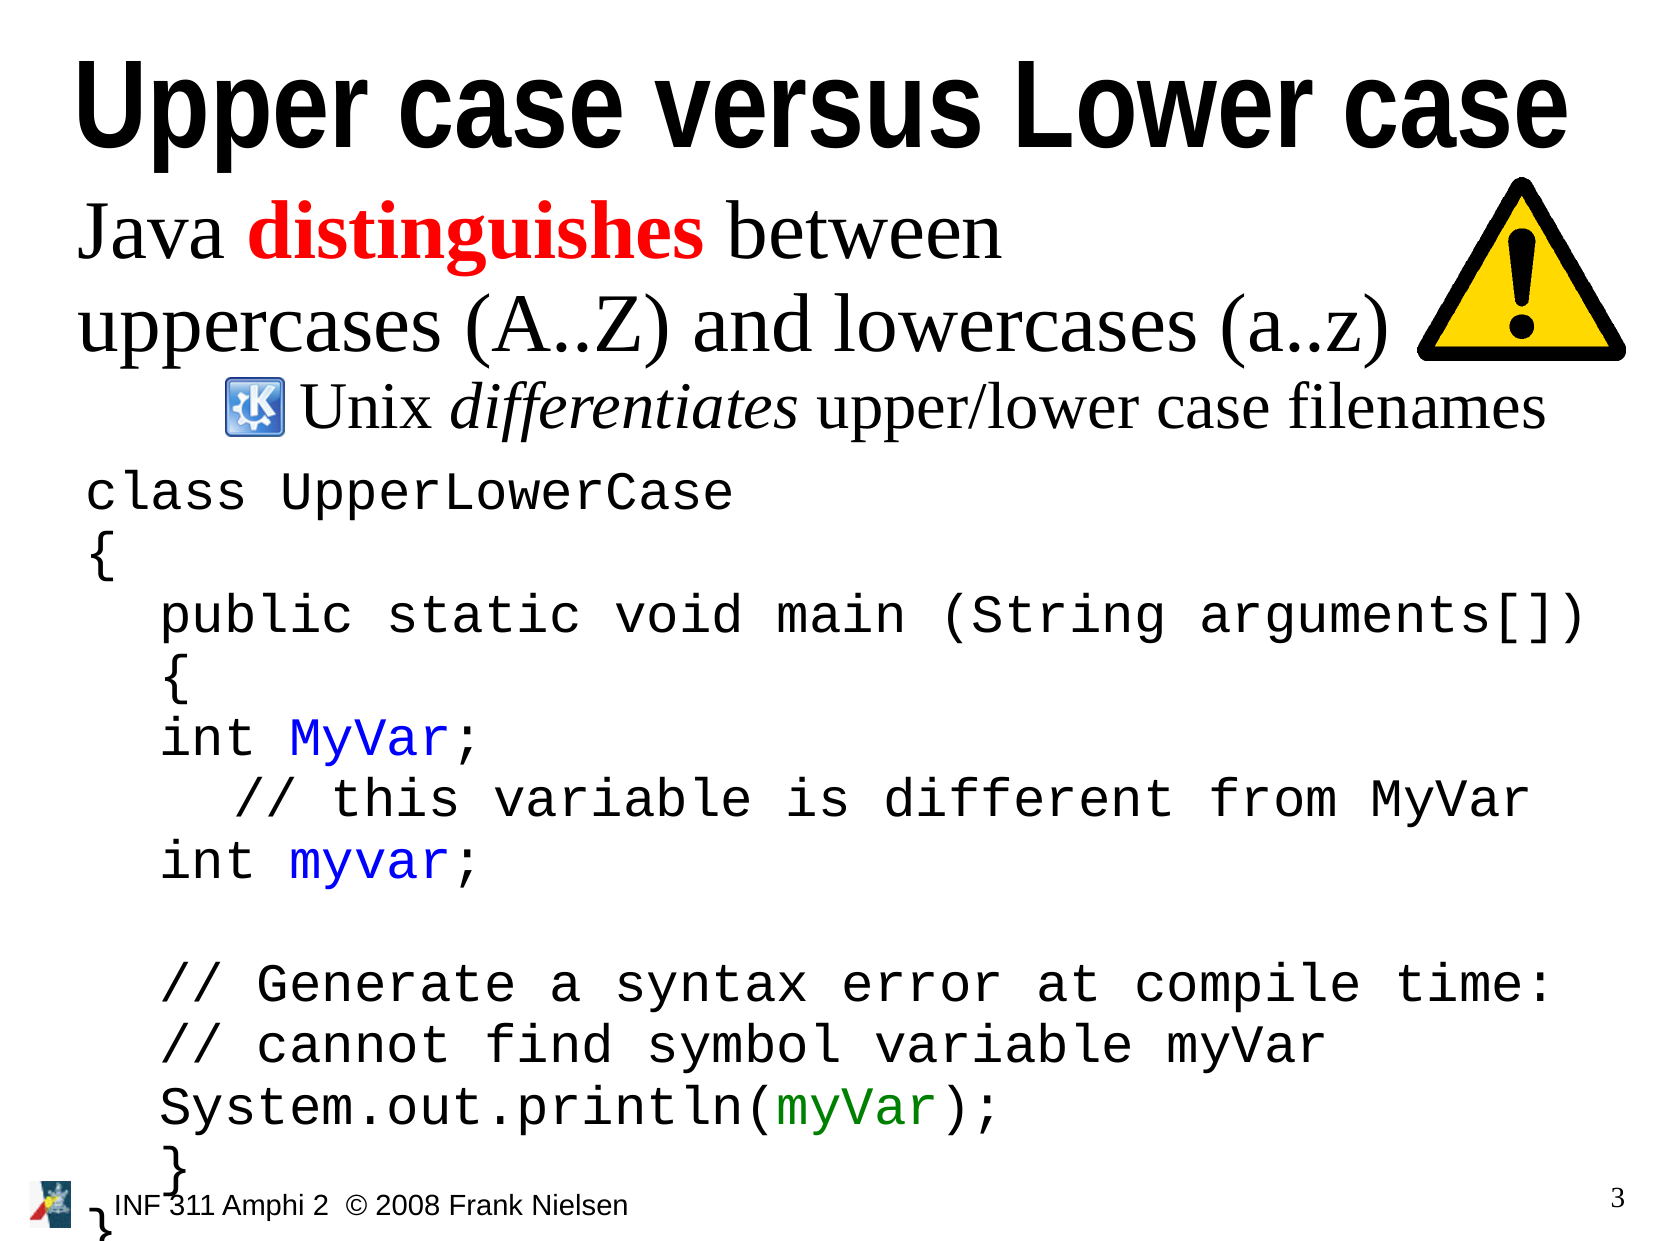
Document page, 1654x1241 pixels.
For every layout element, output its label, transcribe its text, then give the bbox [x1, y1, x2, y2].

text_box class UpperLowerCase { public static void main (String arguments[]) { int MyVar; // this variable is different from MyVar int myvar; // Generate a syntax error at compile time: // cannot find symbol variable myVar System.out.println(myVar); } } [70, 456, 1605, 1223]
text_box Java distinguishes between uppercases (A..Z) and lowercases (a..z) Unix differentiates upper/lower case filenames [63, 177, 1564, 451]
picture [225, 377, 285, 438]
picture [1417, 177, 1626, 361]
text_box Upper case versus Lower case [59, 23, 1587, 181]
picture [29, 1181, 71, 1228]
